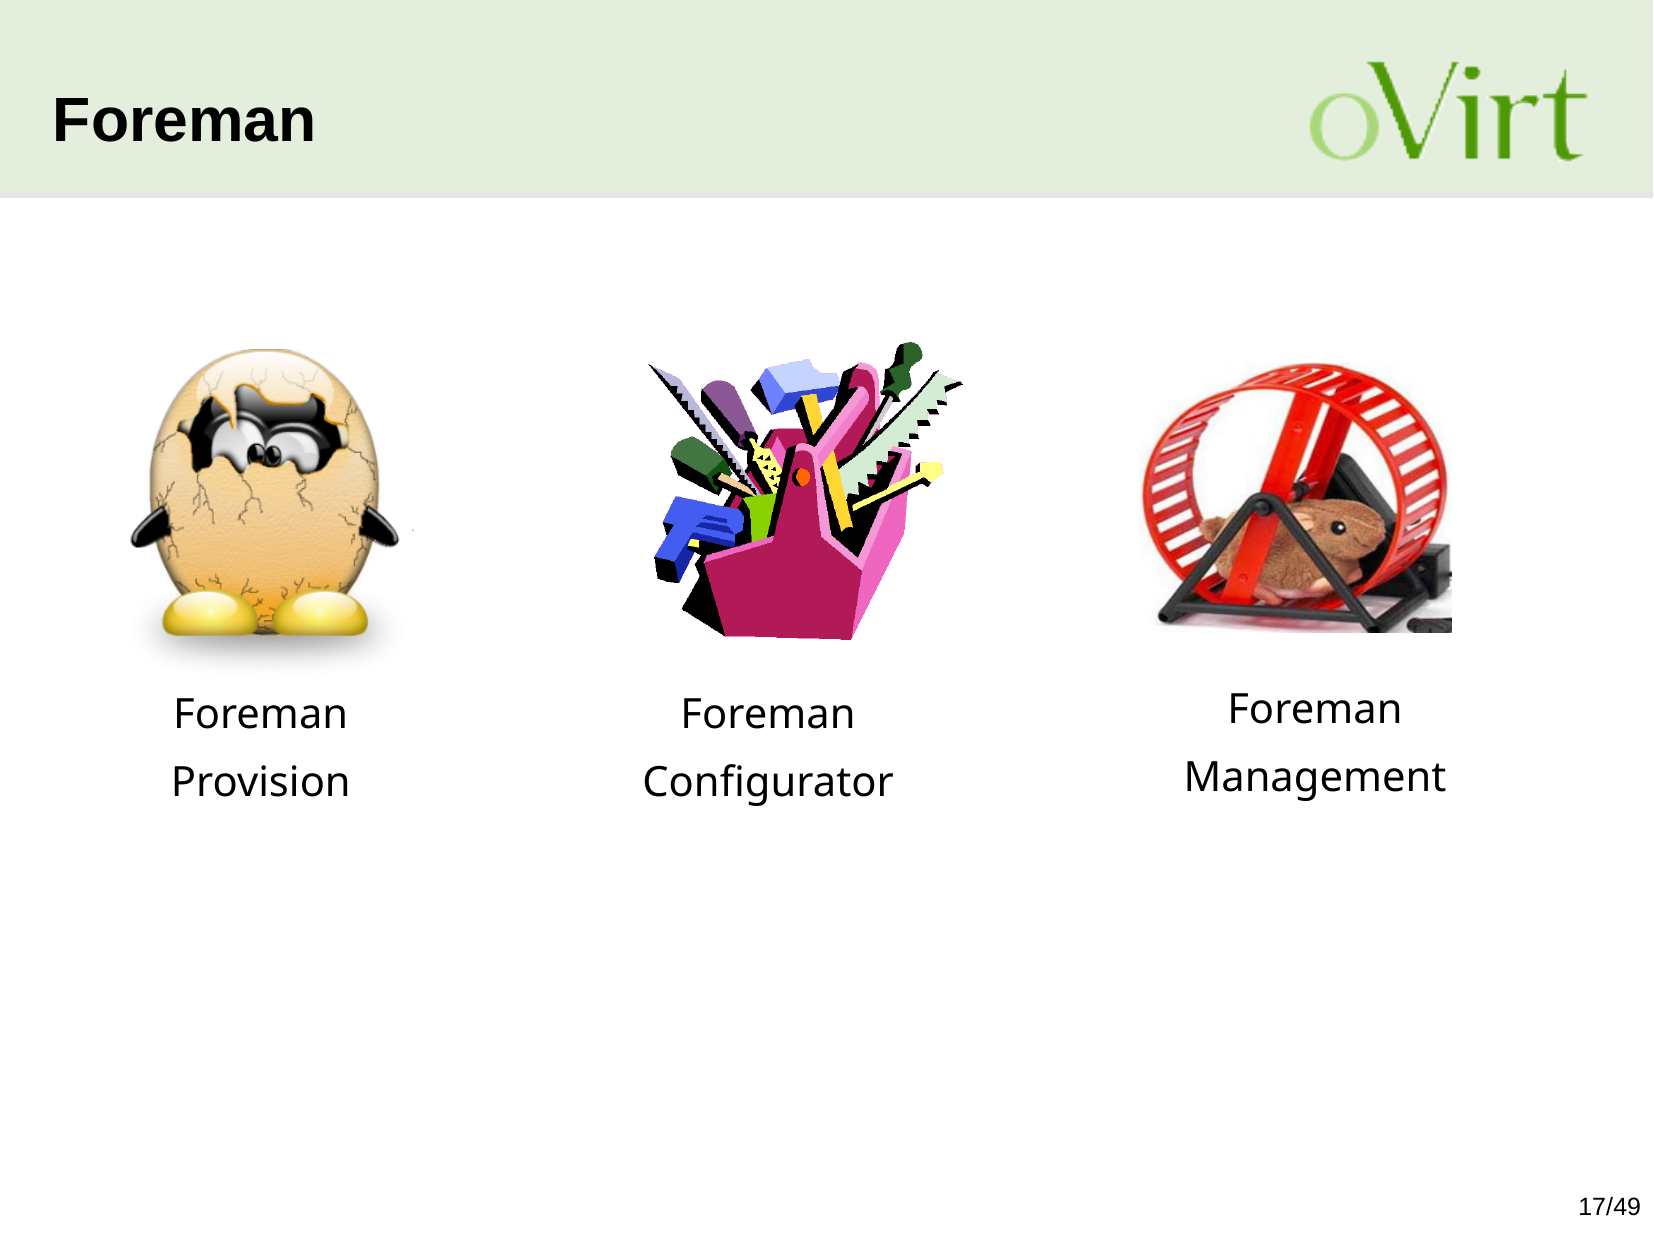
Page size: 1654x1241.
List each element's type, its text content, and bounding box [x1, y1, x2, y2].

picture [647, 339, 965, 642]
text_box Foreman Configurator [609, 679, 927, 813]
title Foreman [52, 14, 1330, 154]
picture [1139, 362, 1452, 633]
text_box Foreman Management [1156, 673, 1474, 808]
text_box Foreman Provision [102, 679, 420, 813]
picture [101, 348, 433, 680]
picture [1289, 36, 1613, 181]
